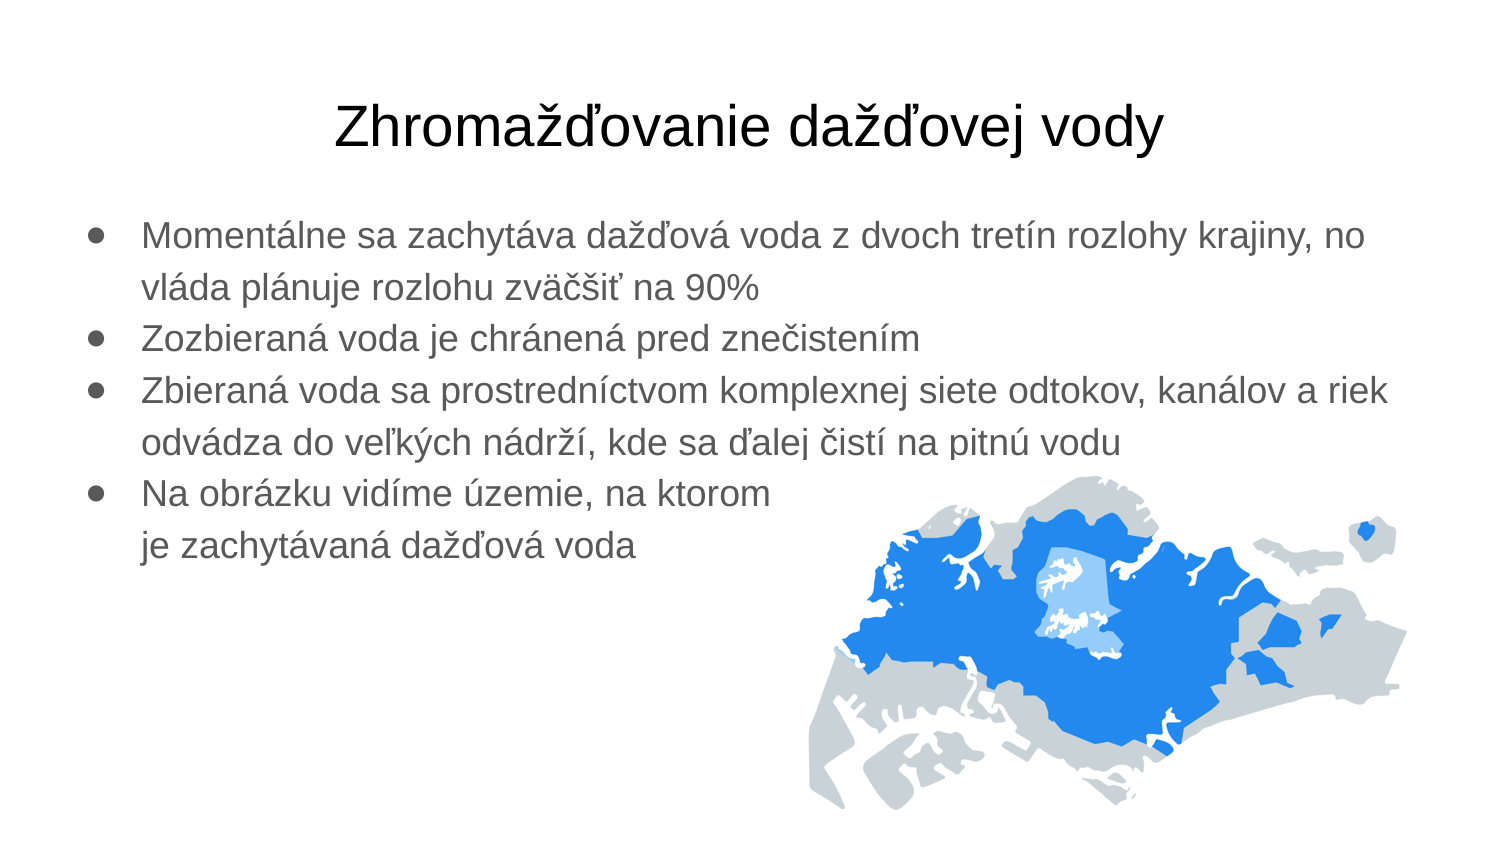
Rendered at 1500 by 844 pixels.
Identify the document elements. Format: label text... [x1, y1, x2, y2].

picture [776, 460, 1431, 829]
title Zhromažďovanie dažďovej vody [51, 72, 1449, 167]
list Momentálne sa zachytáva dažďová voda z dvoch tretín rozlohy krajiny, no vláda plánuje rozlohu zväčšiť na 90% Zozbieraná voda je chránená pred znečistením Zbieraná voda sa prostredníctvom komplexnej siete odtokov, kanálov a riek odvádza do veľkých nádrží, kde sa ďalej čistí na pitnú vodu Na obrázku vidíme územie, na ktorom je zachytávaná dažďová voda [51, 189, 1449, 750]
